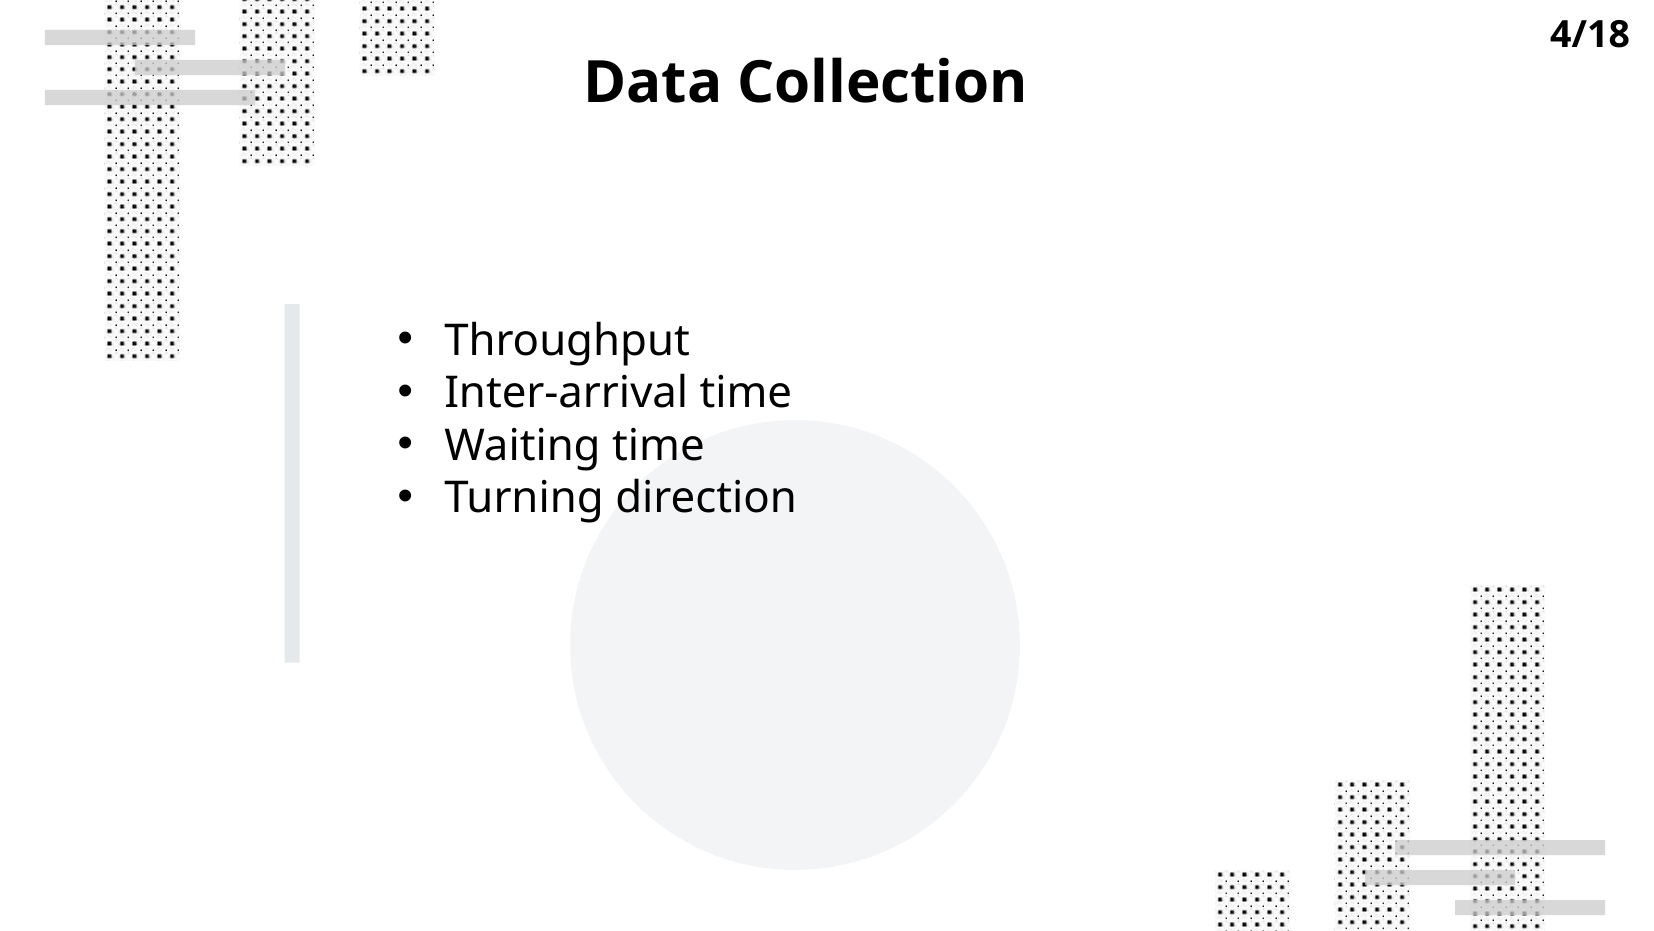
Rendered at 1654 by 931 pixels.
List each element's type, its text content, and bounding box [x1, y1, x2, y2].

text_box Data Collection [569, 33, 1536, 207]
text_box [284, 304, 300, 663]
text_box Throughput Inter-arrival time Waiting time Turning direction [382, 304, 1272, 638]
text_box 4/18 [1535, 0, 1646, 67]
